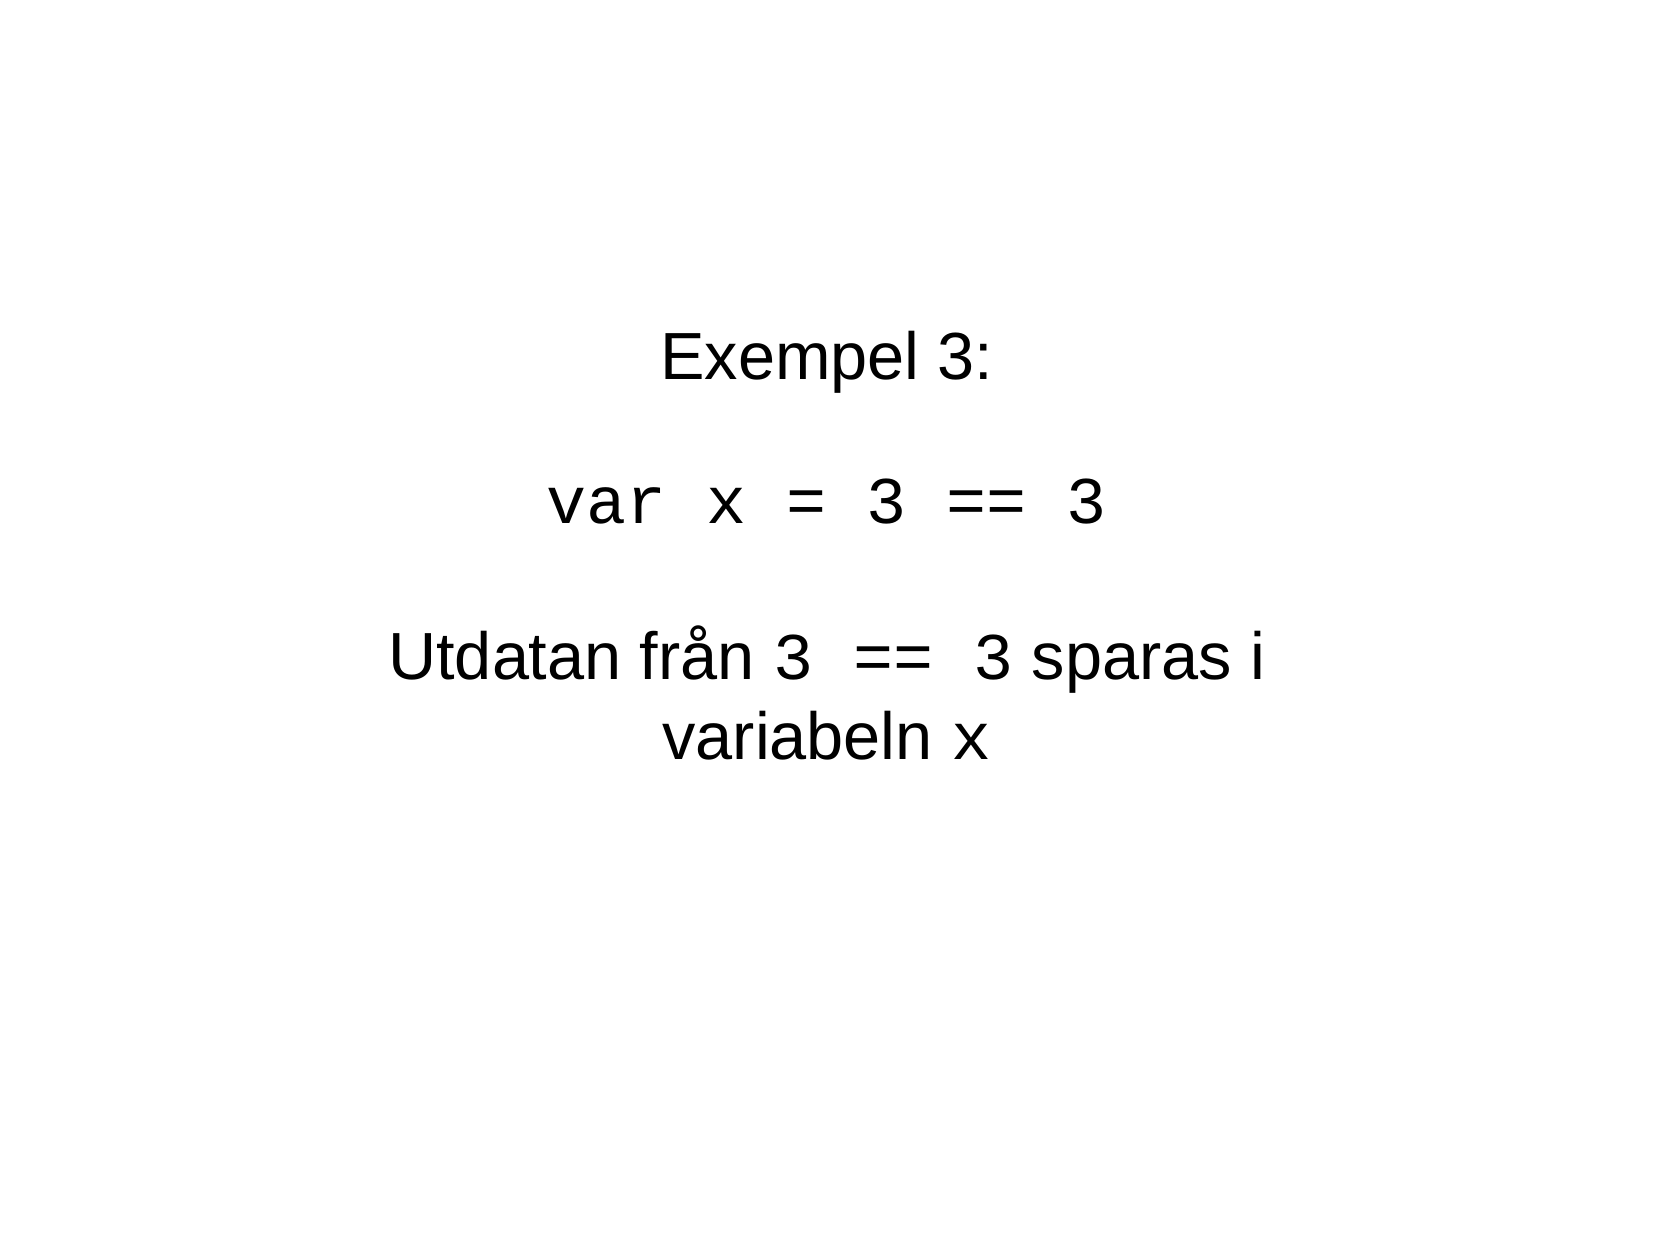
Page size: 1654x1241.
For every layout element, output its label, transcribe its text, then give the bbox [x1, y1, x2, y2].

subtitle Exempel 3: var x = 3 == 3 Utdatan från 3 == 3 sparas i variabeln x [283, 318, 1371, 1010]
